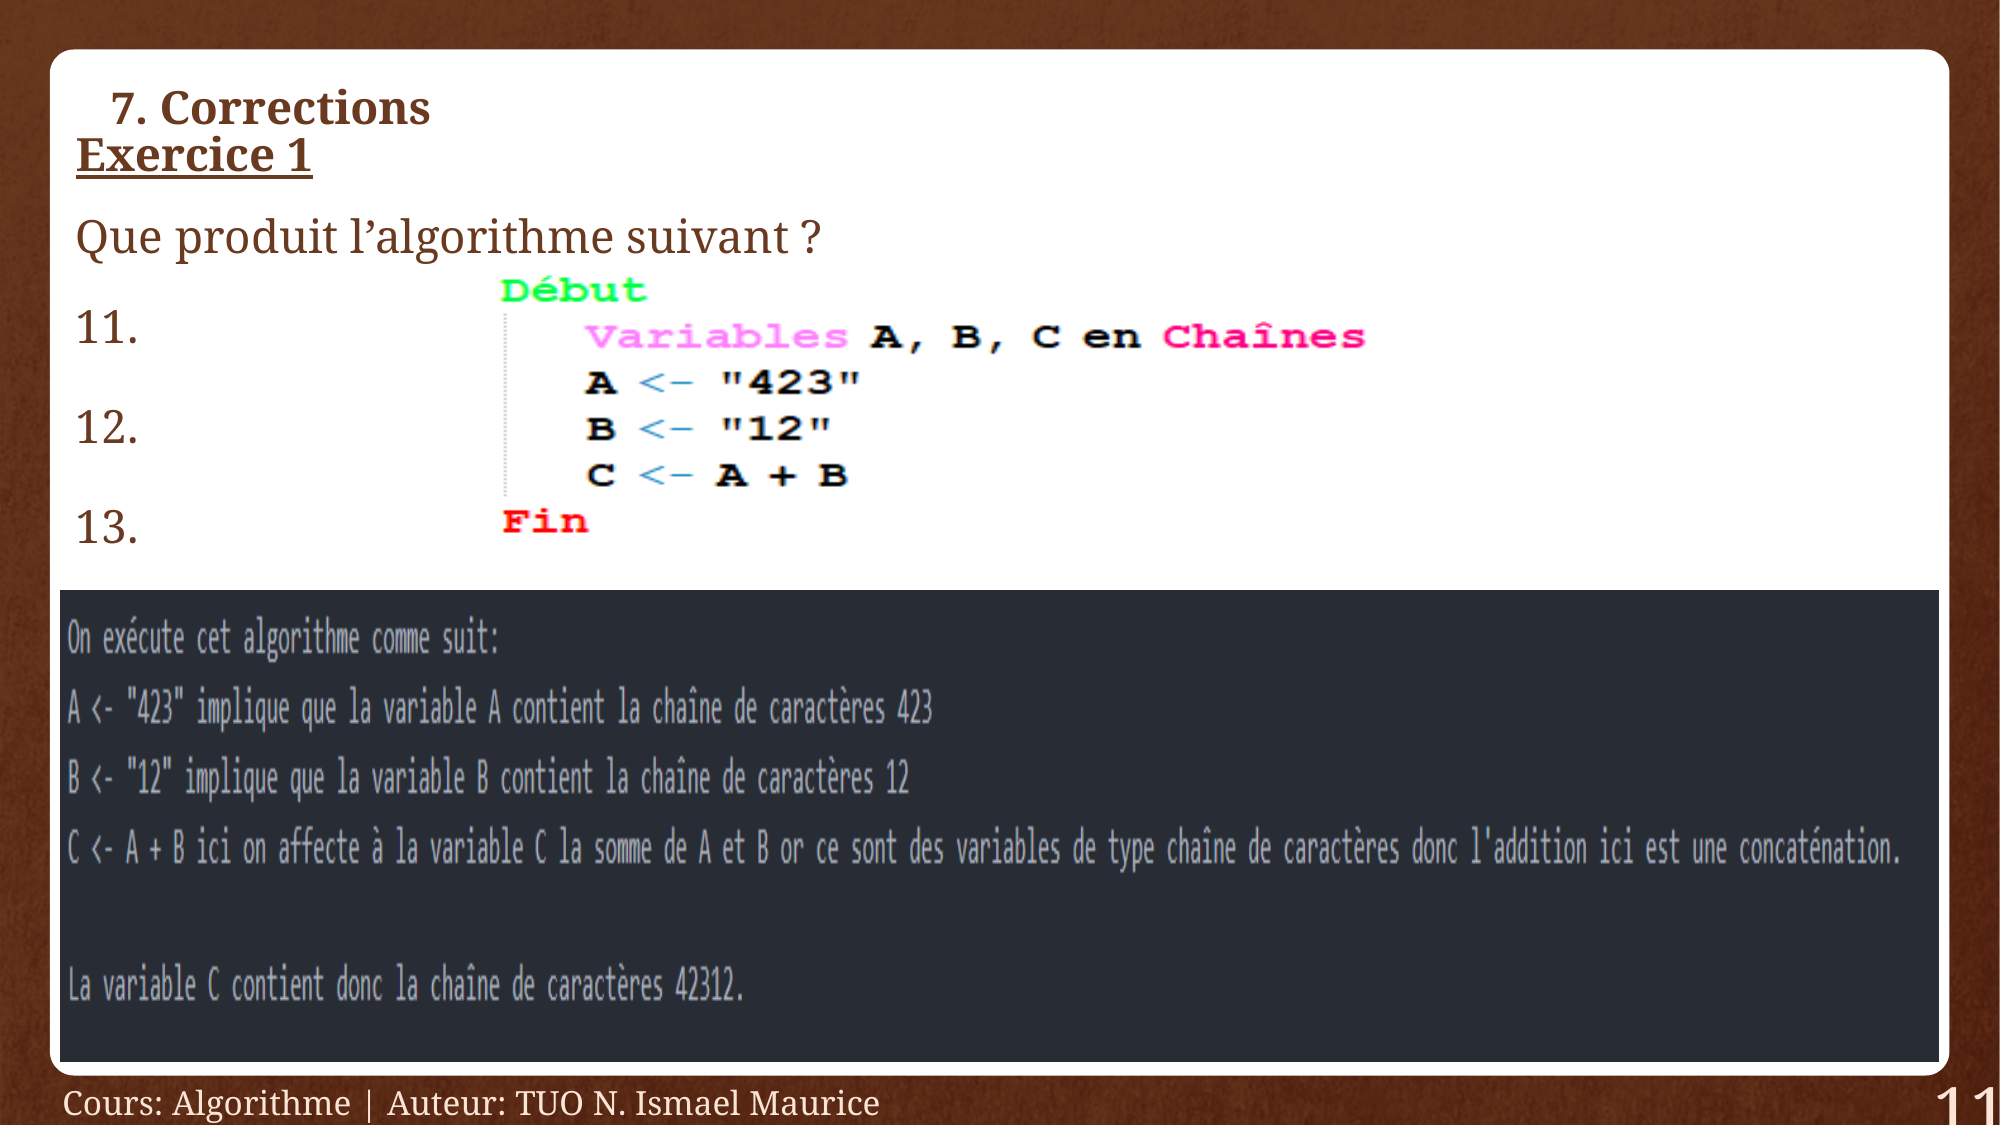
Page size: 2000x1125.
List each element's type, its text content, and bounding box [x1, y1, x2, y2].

picture [494, 264, 1838, 563]
picture [60, 590, 1939, 1062]
text_box [1918, 1061, 2000, 1112]
title 7. Corrections [95, 68, 1696, 142]
text_box Cours: Algorithme | Auteur: TUO N. Ismael Maurice [47, 1074, 1264, 1125]
list Exercice 1 Que produit l’algorithme suivant ? [60, 128, 1919, 590]
